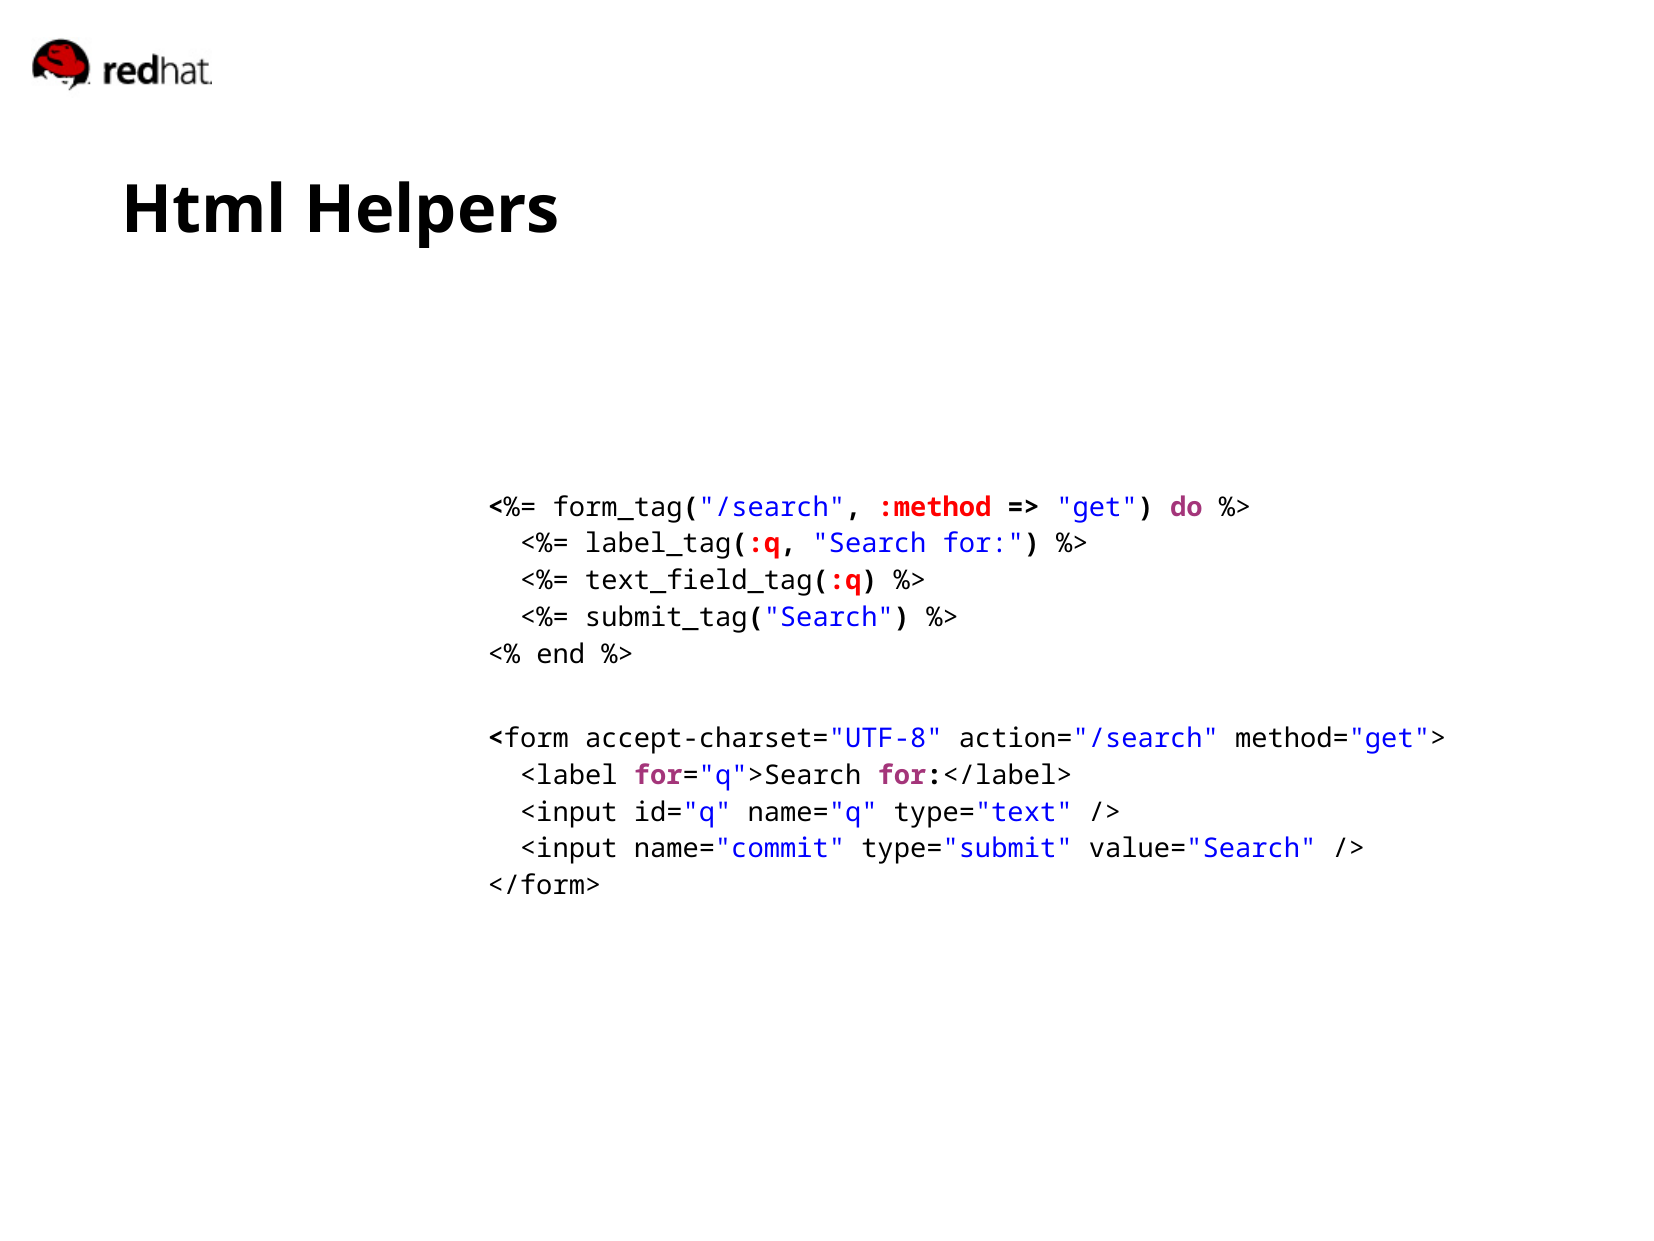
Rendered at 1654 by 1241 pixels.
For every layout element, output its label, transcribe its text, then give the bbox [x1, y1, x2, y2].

picture [31, 37, 212, 98]
text_box <%= form_tag("/search", :method => "get") do %> <%= label_tag(:q, "Search for:") %> <%= text_field_tag(:q) %> <%= submit_tag("Search") %> <% end %> [487, 487, 1252, 644]
title Html Helpers [121, 102, 1534, 310]
text_box <form accept-charset="UTF-8" action="/search" method="get"> <label for="q">Search for:</label> <input id="q" name="q" type="text" /> <input name="commit" type="submit" value="Search" /> </form> [487, 718, 1447, 876]
